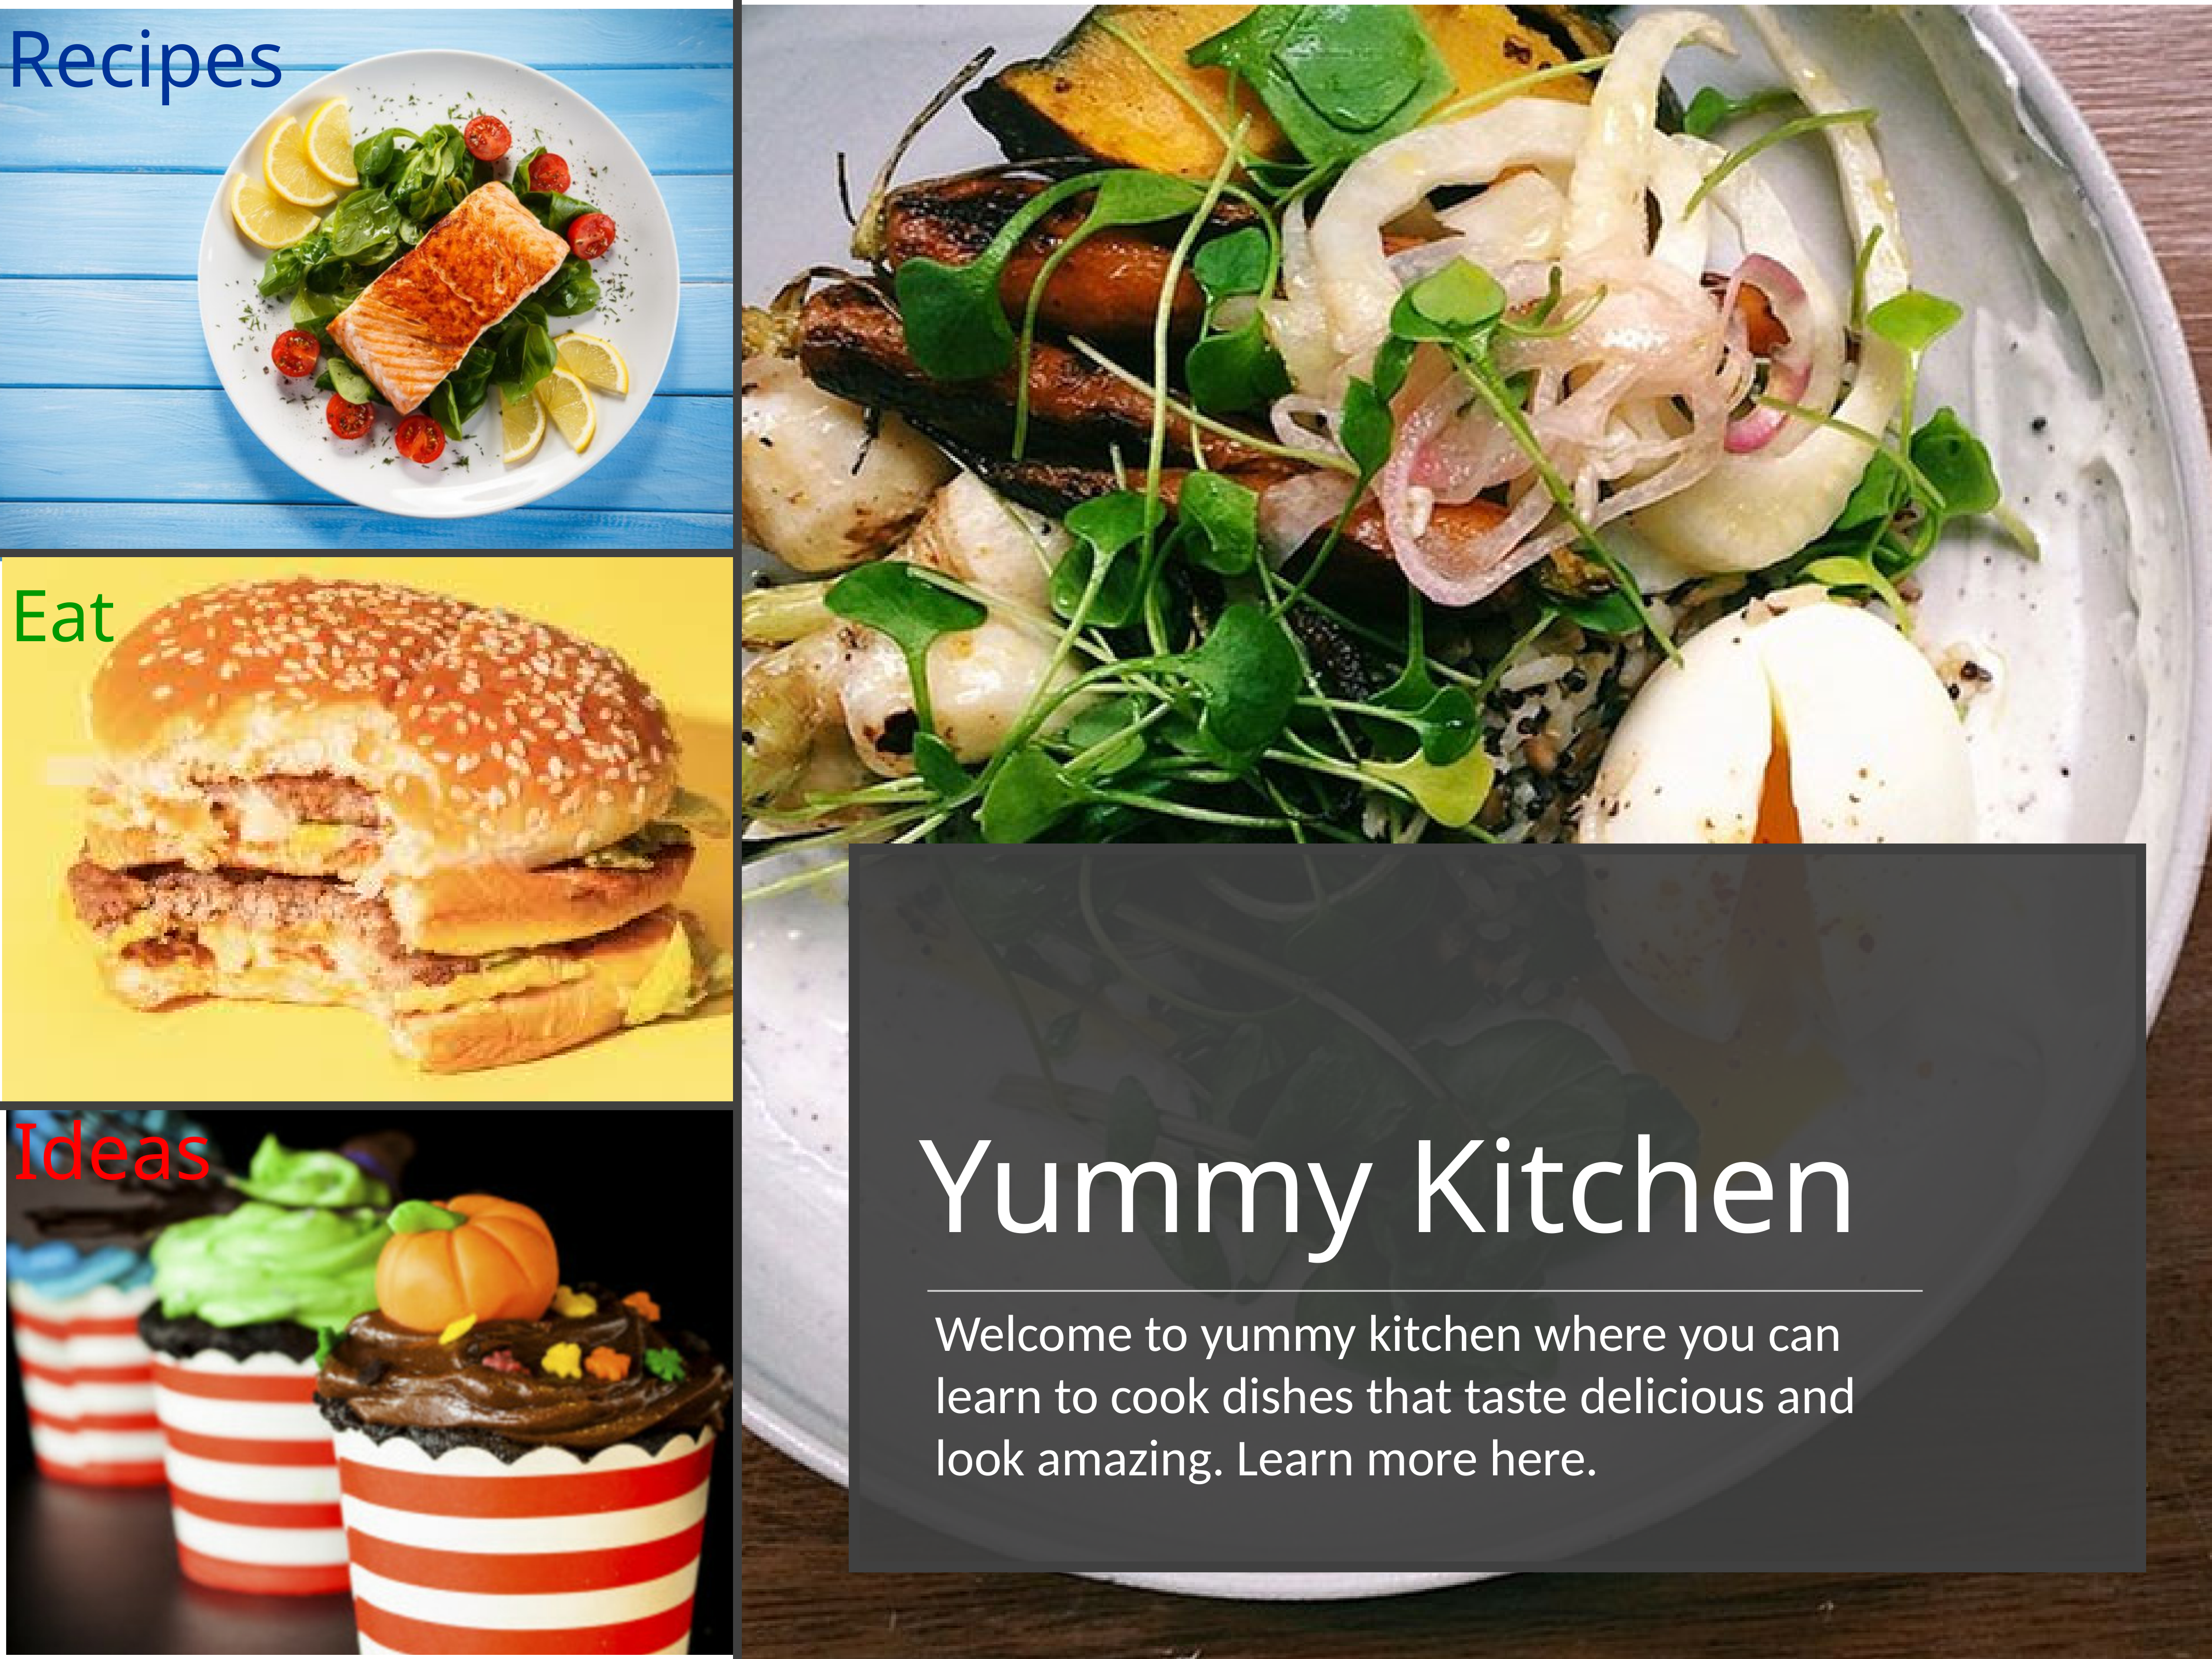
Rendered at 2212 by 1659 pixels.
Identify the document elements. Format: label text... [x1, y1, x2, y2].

picture [0, 557, 733, 1101]
picture [742, 5, 2212, 1659]
text_box Eat [2, 565, 343, 660]
picture [0, 9, 733, 549]
text_box [854, 849, 2141, 1567]
picture [6, 1110, 733, 1655]
title Yummy Kitchen [911, 922, 2084, 1264]
text_box Recipes [0, 5, 395, 107]
text_box Ideas [5, 1098, 361, 1200]
text_box Welcome to yummy kitchen where you can learn to cook dishes that taste delicious and look amazing. Learn more here. [927, 1295, 1923, 1492]
